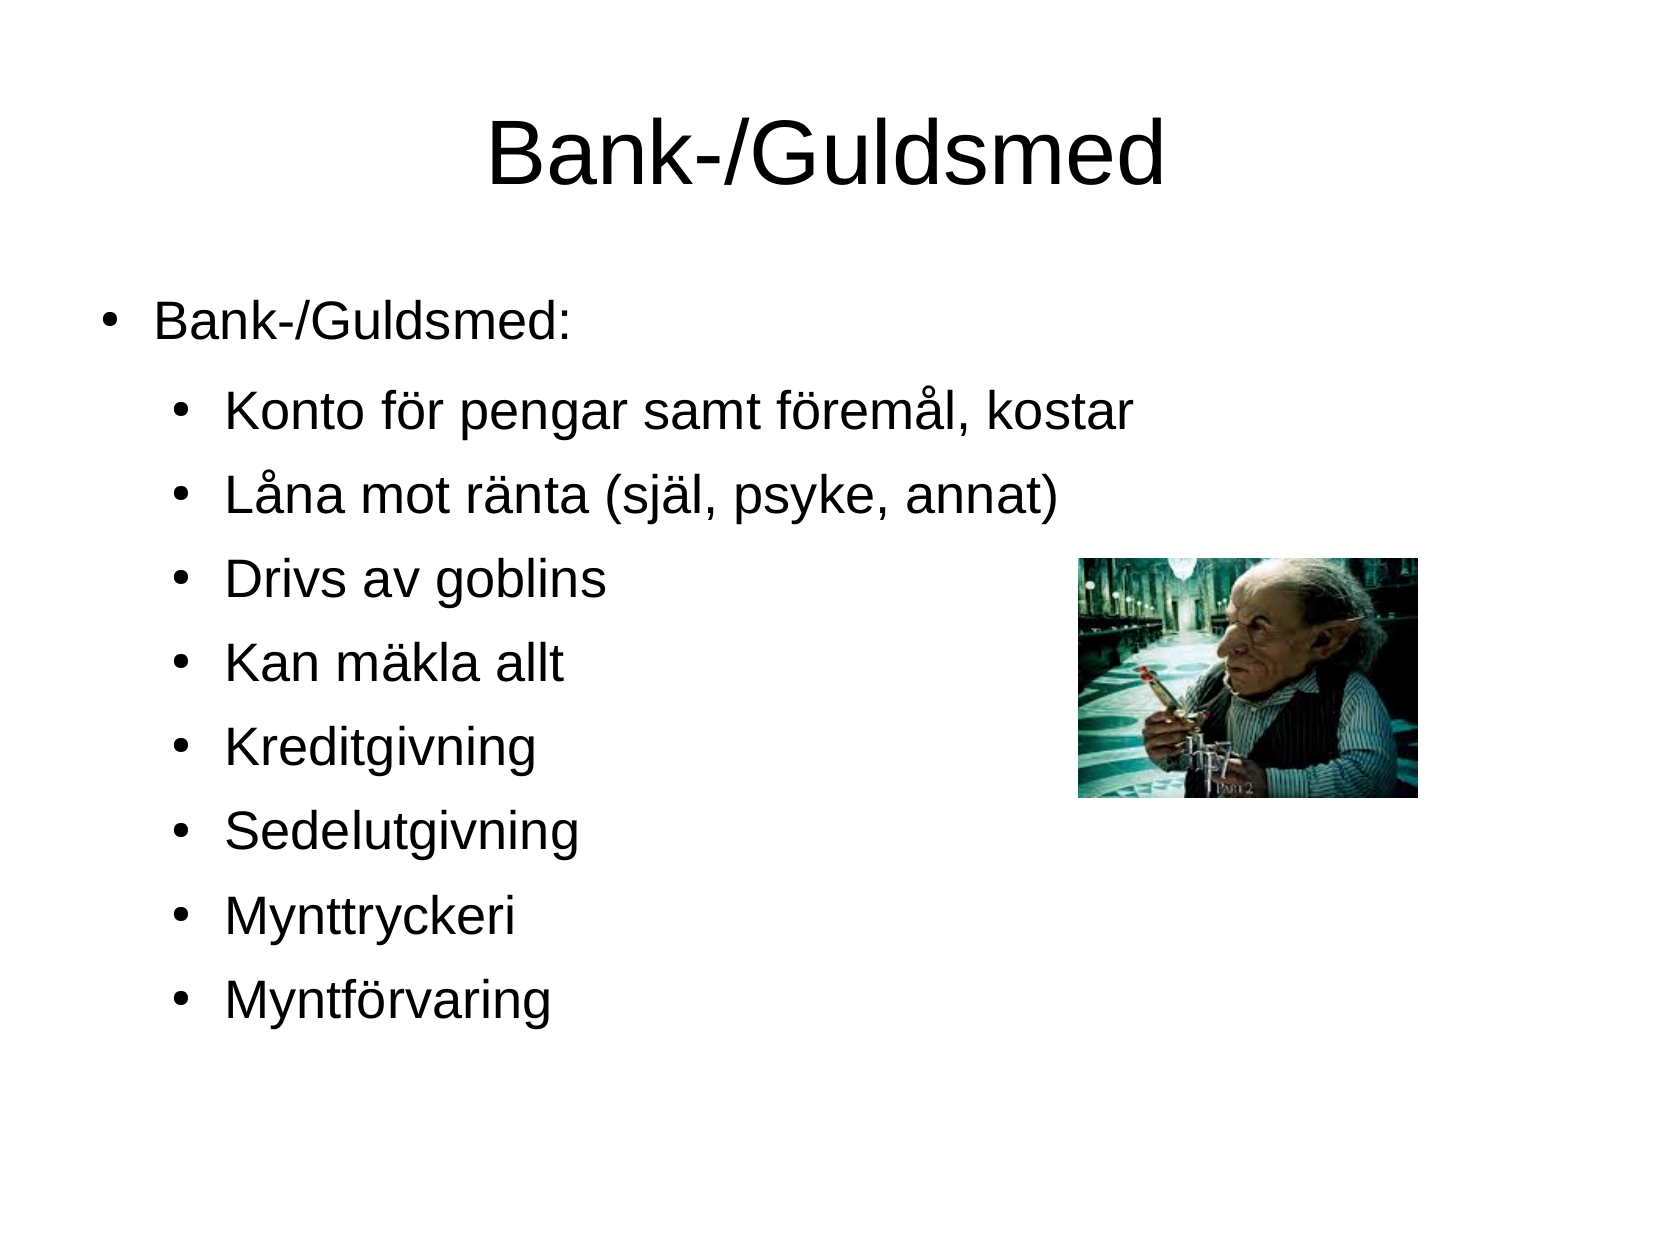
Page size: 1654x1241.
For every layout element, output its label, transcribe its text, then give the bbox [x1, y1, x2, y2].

title Bank-/Guldsmed [82, 49, 1571, 257]
list Bank-/Guldsmed: Konto för pengar samt föremål, kostar Låna mot ränta (själ, psyke, annat) Drivs av goblins Kan mäkla allt Kreditgivning Sedelutgivning Mynttryckeri Myntförvaring [82, 290, 1571, 1109]
picture [1078, 558, 1418, 798]
